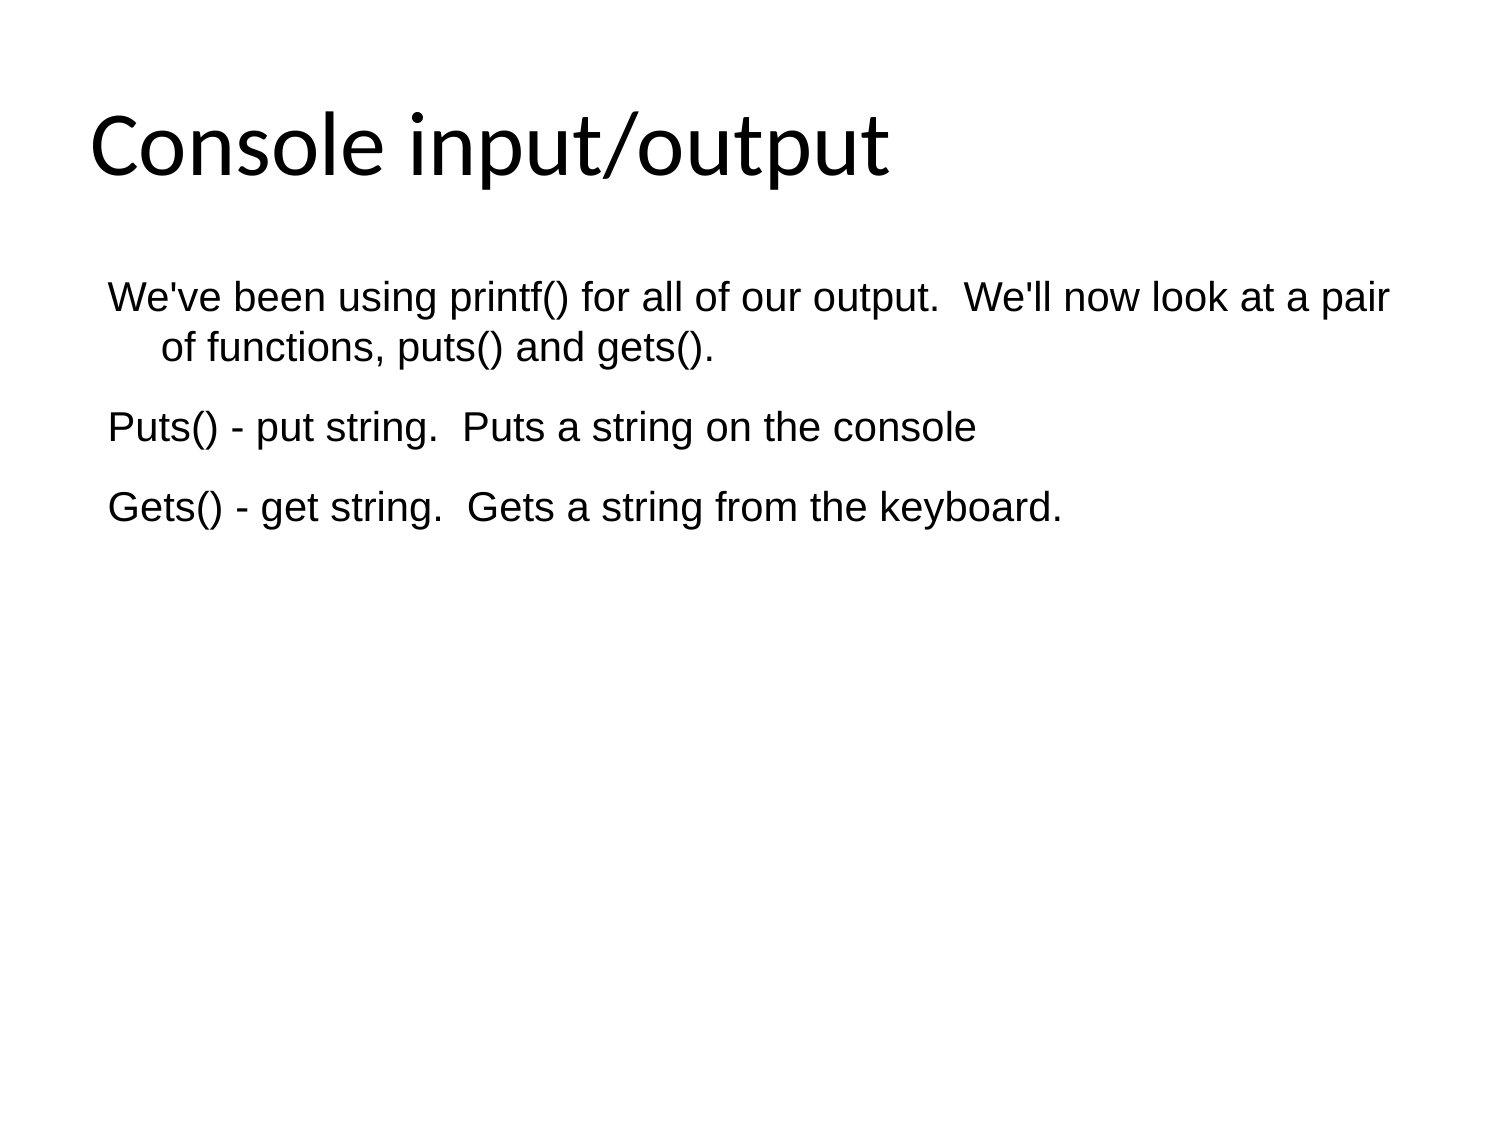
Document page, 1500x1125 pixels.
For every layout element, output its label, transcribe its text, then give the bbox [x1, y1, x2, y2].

title Console input/output [75, 45, 1425, 233]
list We've been using printf() for all of our output. We'll now look at a pair of functions, puts() and gets(). Puts() - put string. Puts a string on the console Gets() - get string. Gets a string from the keyboard. [75, 262, 1425, 1005]
